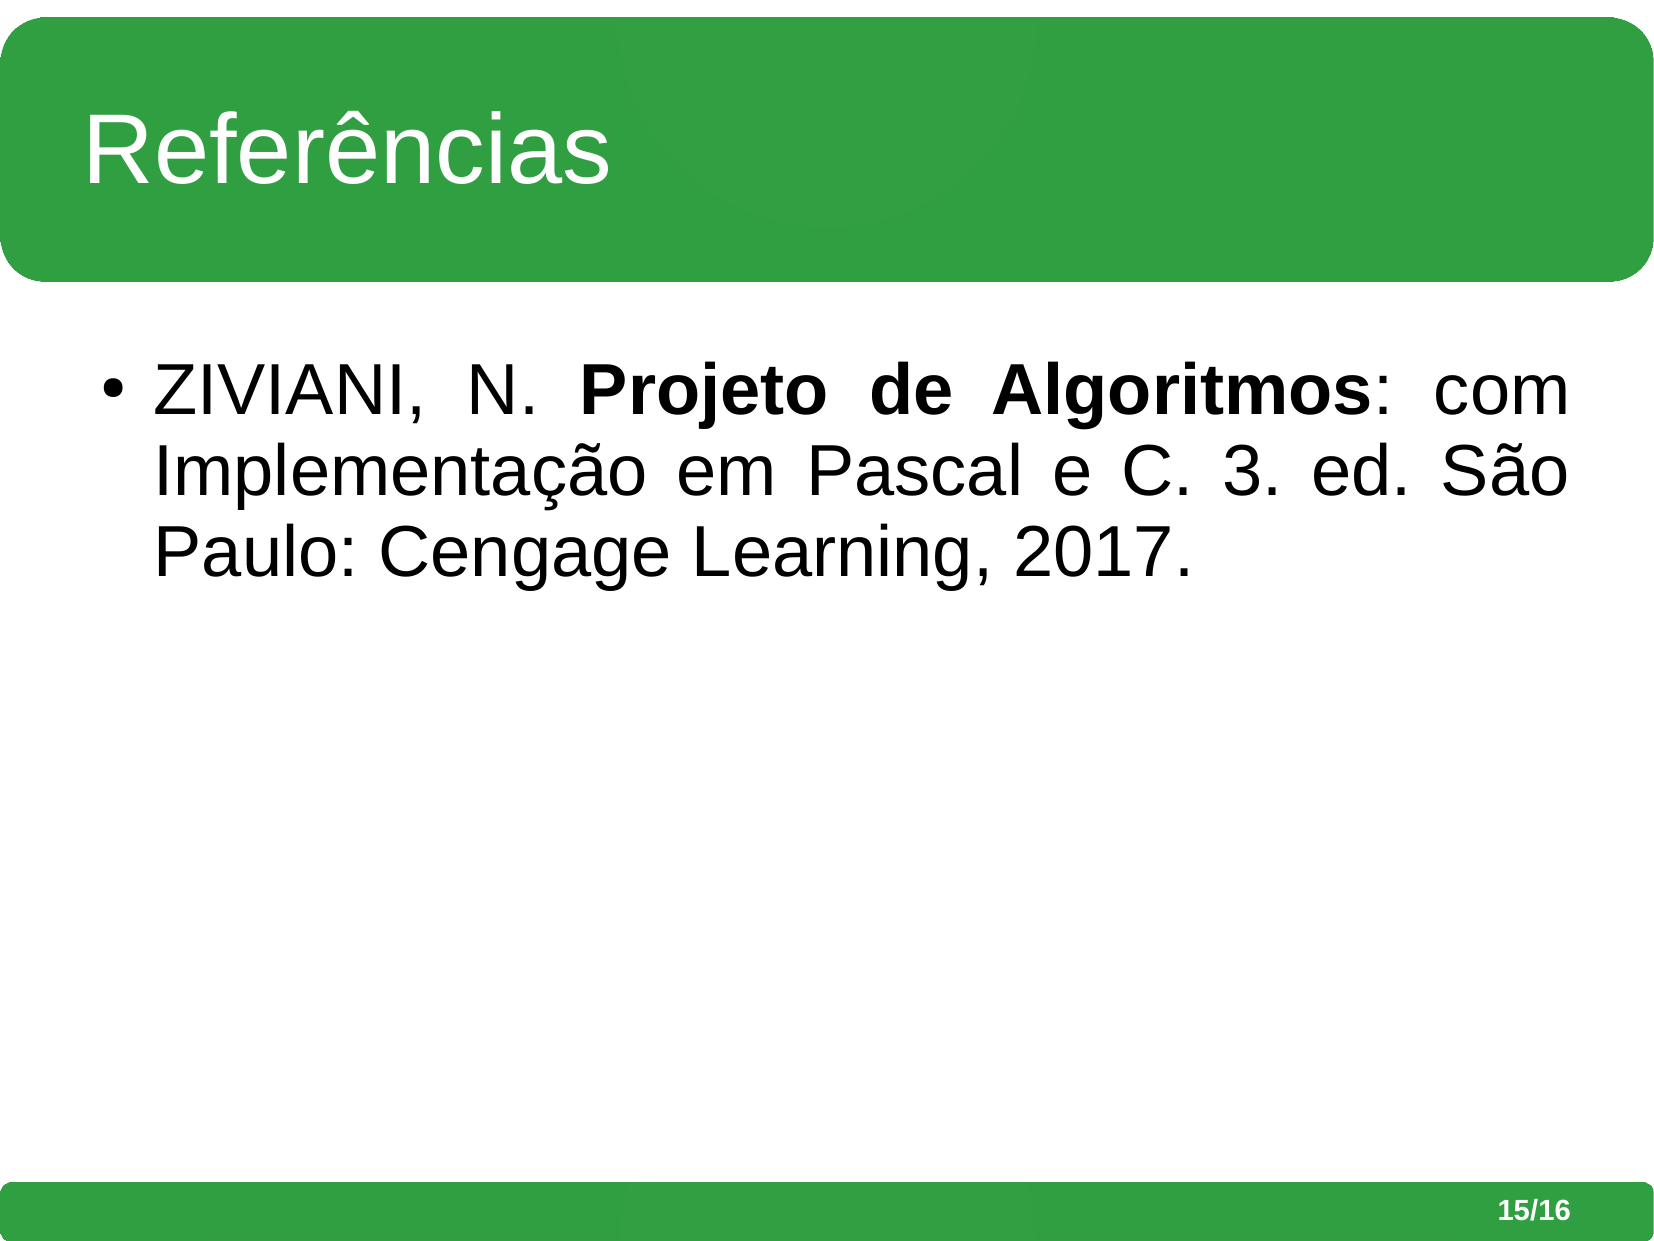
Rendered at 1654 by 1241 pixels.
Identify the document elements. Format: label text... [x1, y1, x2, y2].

list ZIVIANI, N. Projeto de Algoritmos: com Implementação em Pascal e C. 3. ed. São Paulo: Cengage Learning, 2017. [82, 349, 1571, 1069]
title Referências [82, 47, 1571, 252]
